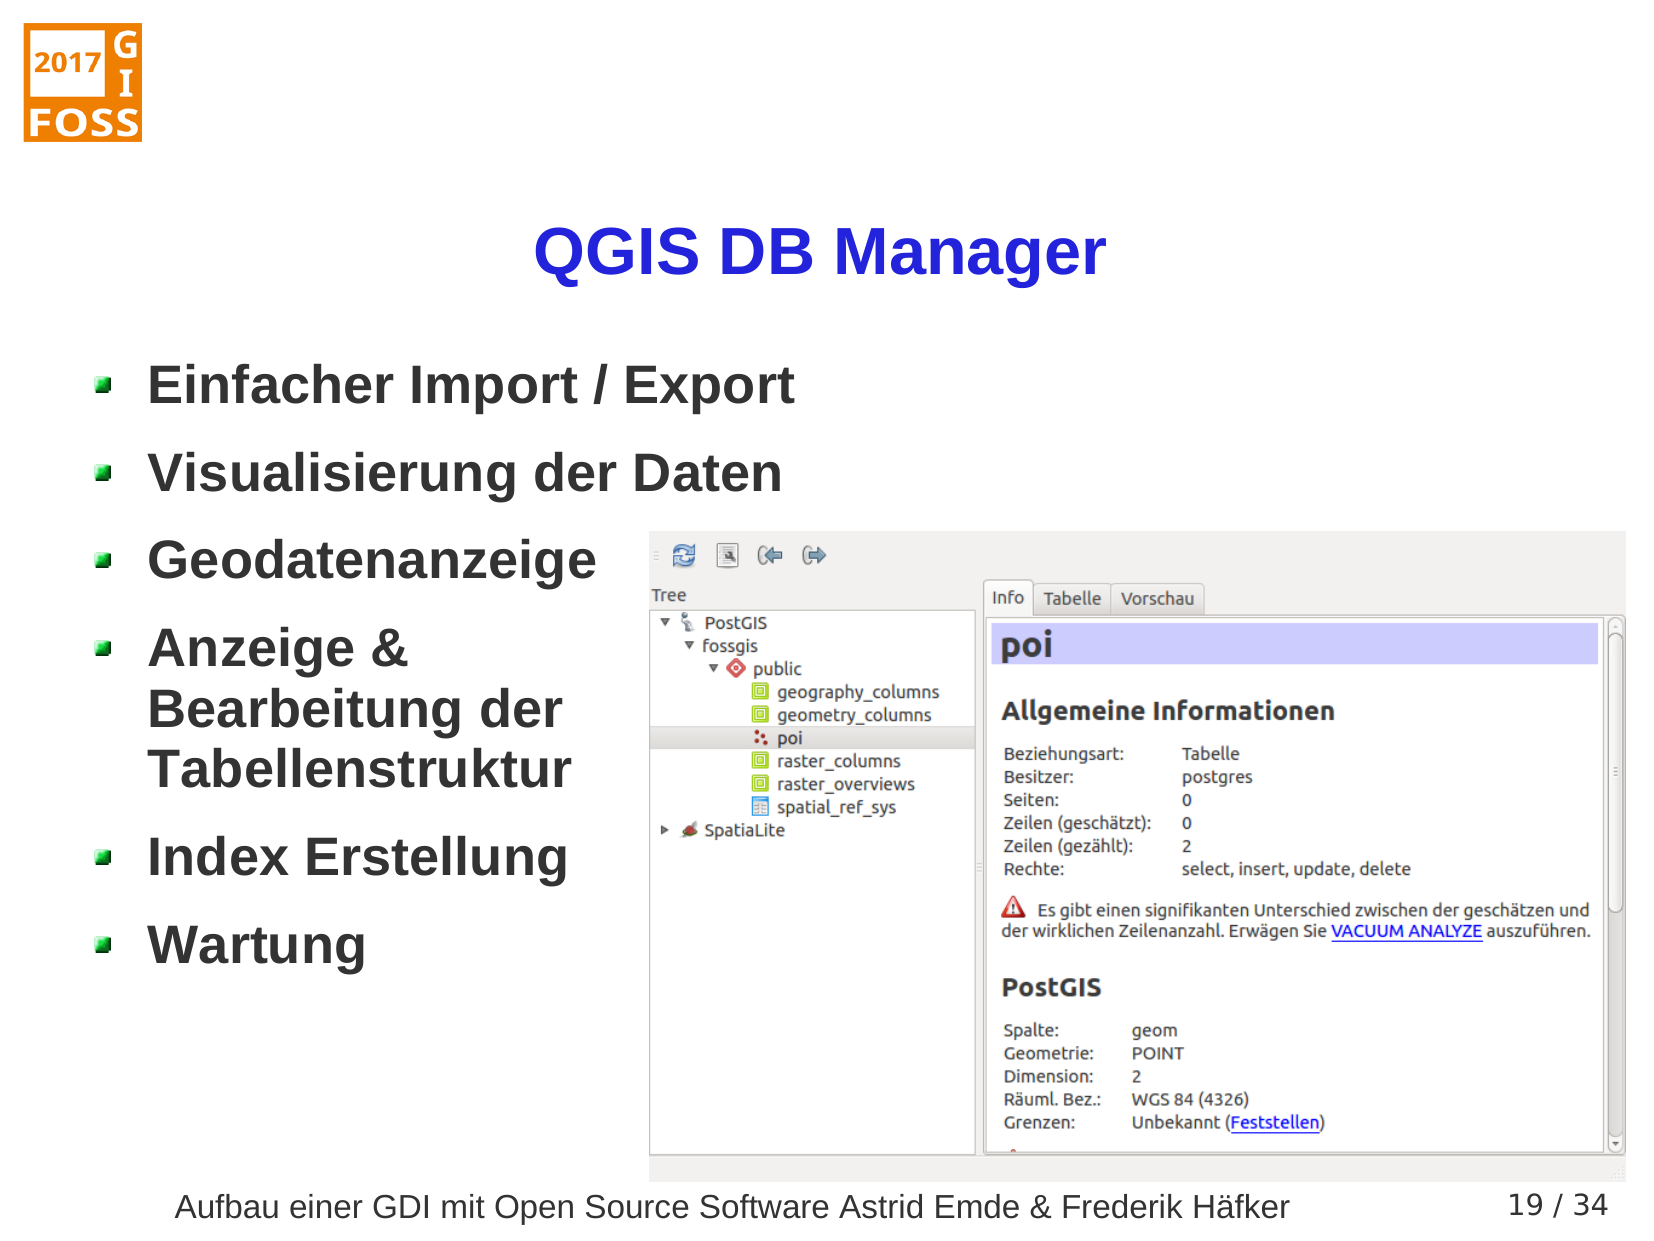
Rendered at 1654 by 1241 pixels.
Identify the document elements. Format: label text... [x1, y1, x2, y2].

title QGIS DB Manager [76, 177, 1565, 325]
picture [23, 23, 142, 142]
picture [649, 531, 1626, 1182]
list Einfacher Import / Export Visualisierung der Daten Geodatenanzeige Anzeige & Bearbeitung der Tabellenstruktur Index Erstellung Wartung [76, 354, 1565, 1173]
